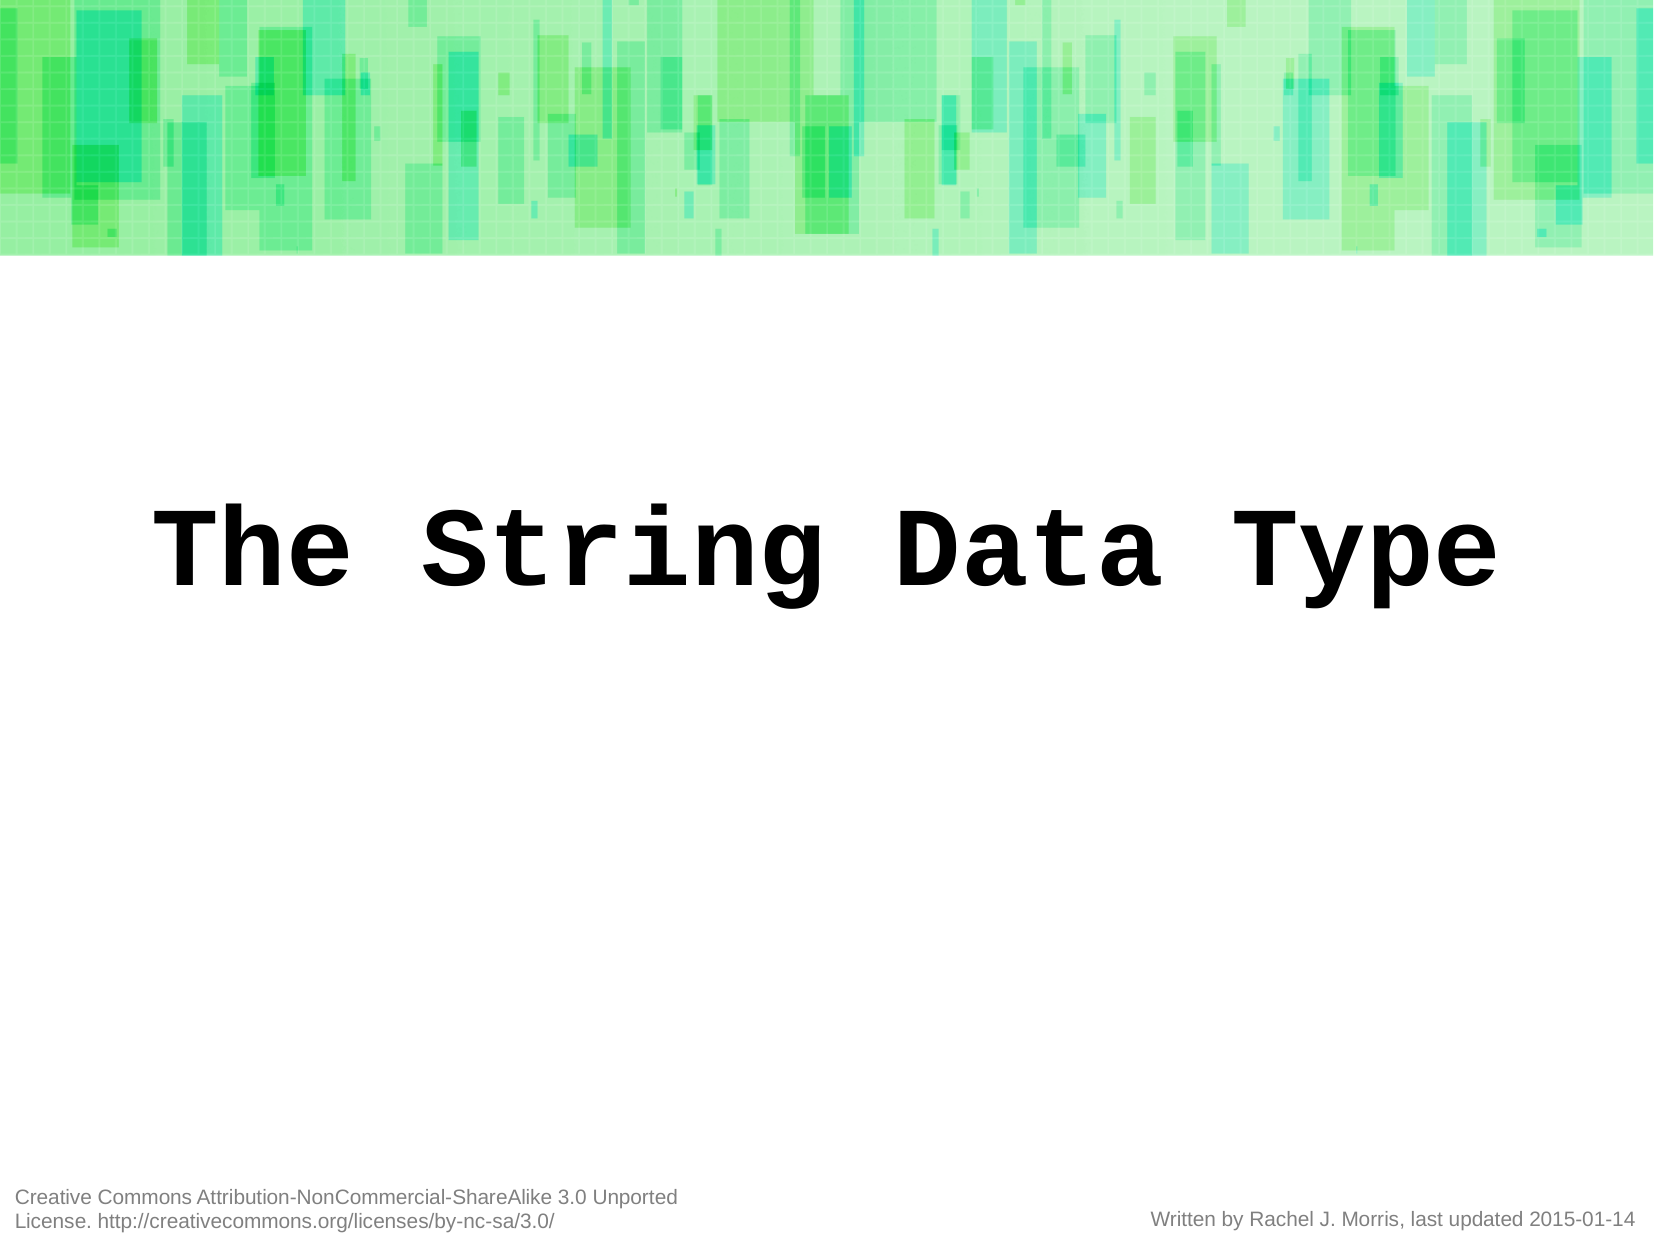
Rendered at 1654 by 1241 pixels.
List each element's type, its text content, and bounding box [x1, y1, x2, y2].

subtitle The String Data Type [82, 285, 1571, 826]
text_box Creative Commons Attribution-NonCommercial-ShareAlike 3.0 Unported License. http://creativecommons.org/licenses/by-nc-sa/3.0/ [0, 1178, 751, 1241]
picture [0, 0, 1654, 1241]
text_box Written by Rachel J. Morris, last updated 2015-01-14 [840, 1200, 1651, 1239]
